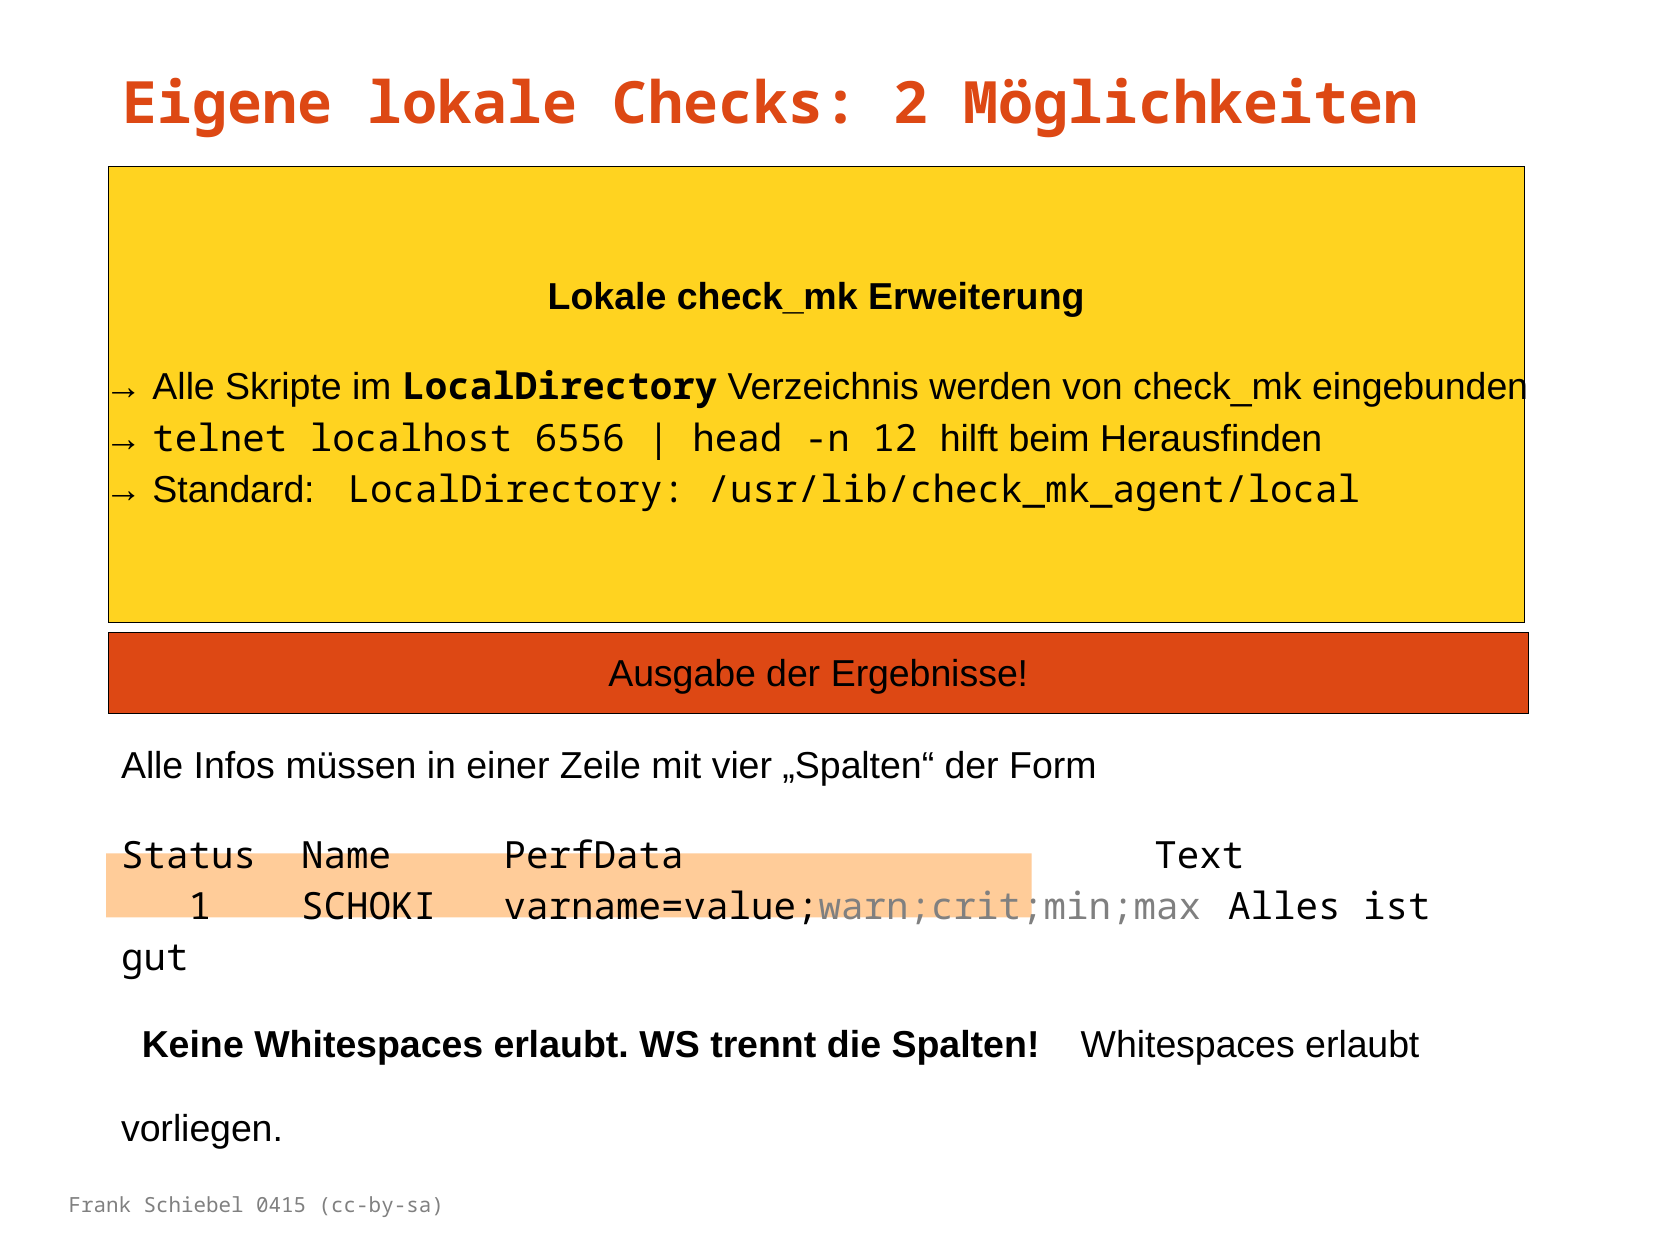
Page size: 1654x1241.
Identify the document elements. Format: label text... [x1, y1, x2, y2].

text_box Ausgabe der Ergebnisse! [108, 632, 1529, 714]
text_box Alle Infos müssen in einer Zeile mit vier „Spalten“ der Form Status Name PerfData Text 1 SCHOKI varname=value;warn;crit;min;max Alles ist gut Keine Whitespaces erlaubt. WS trennt die Spalten! Whitespaces erlaubt vorliegen. [106, 737, 1525, 1081]
text_box Eigene lokale Checks: 2 Möglichkeiten [108, 54, 1635, 129]
text_box Lokale check_mk Erweiterung → Alle Skripte im LocalDirectory Verzeichnis werden von check_mk eingebunden → telnet localhost 6556 | head -n 12 hilft beim Herausfinden → Standard: LocalDirectory: /usr/lib/check_mk_agent/local [108, 166, 1525, 623]
